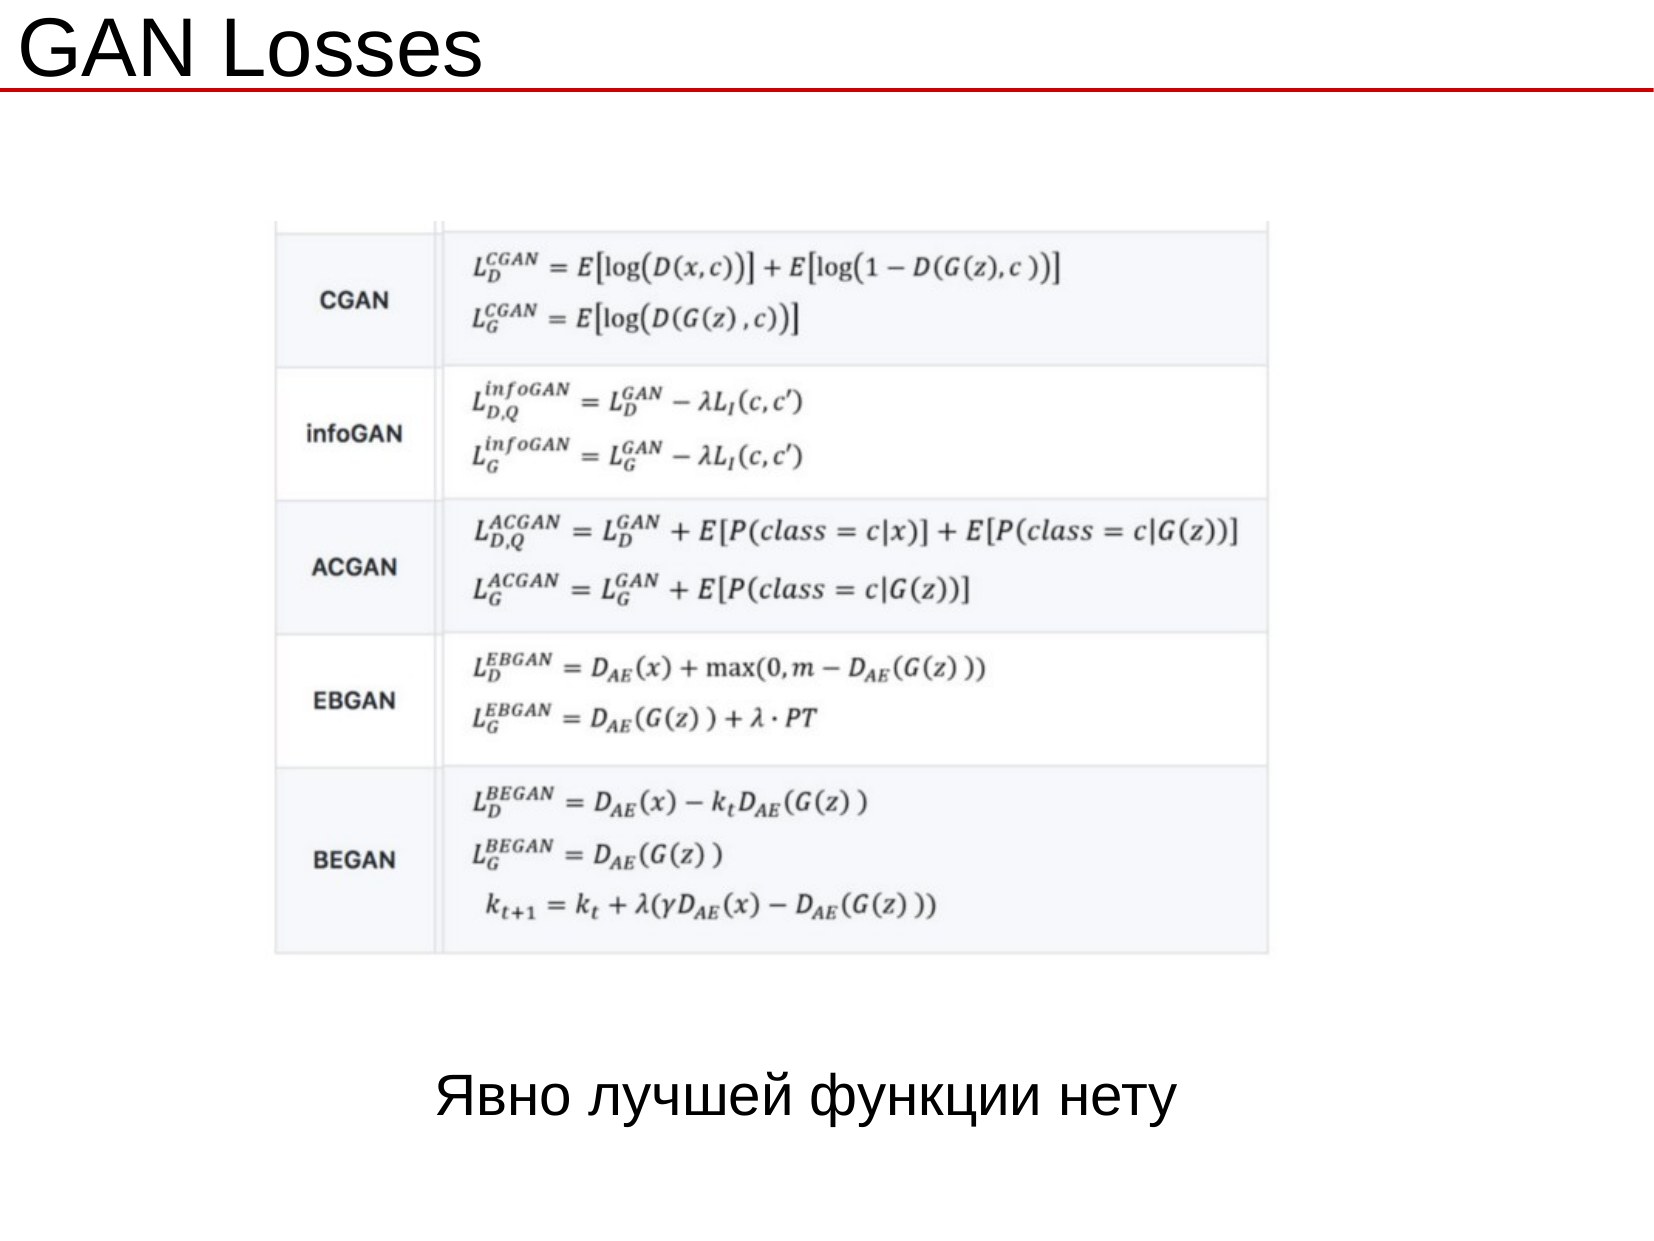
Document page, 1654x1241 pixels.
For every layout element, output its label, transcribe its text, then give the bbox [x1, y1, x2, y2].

text_box Явно лучшей функции нету [420, 1055, 1246, 1201]
title GAN Losses [17, 0, 1315, 94]
picture [227, 221, 1654, 1241]
